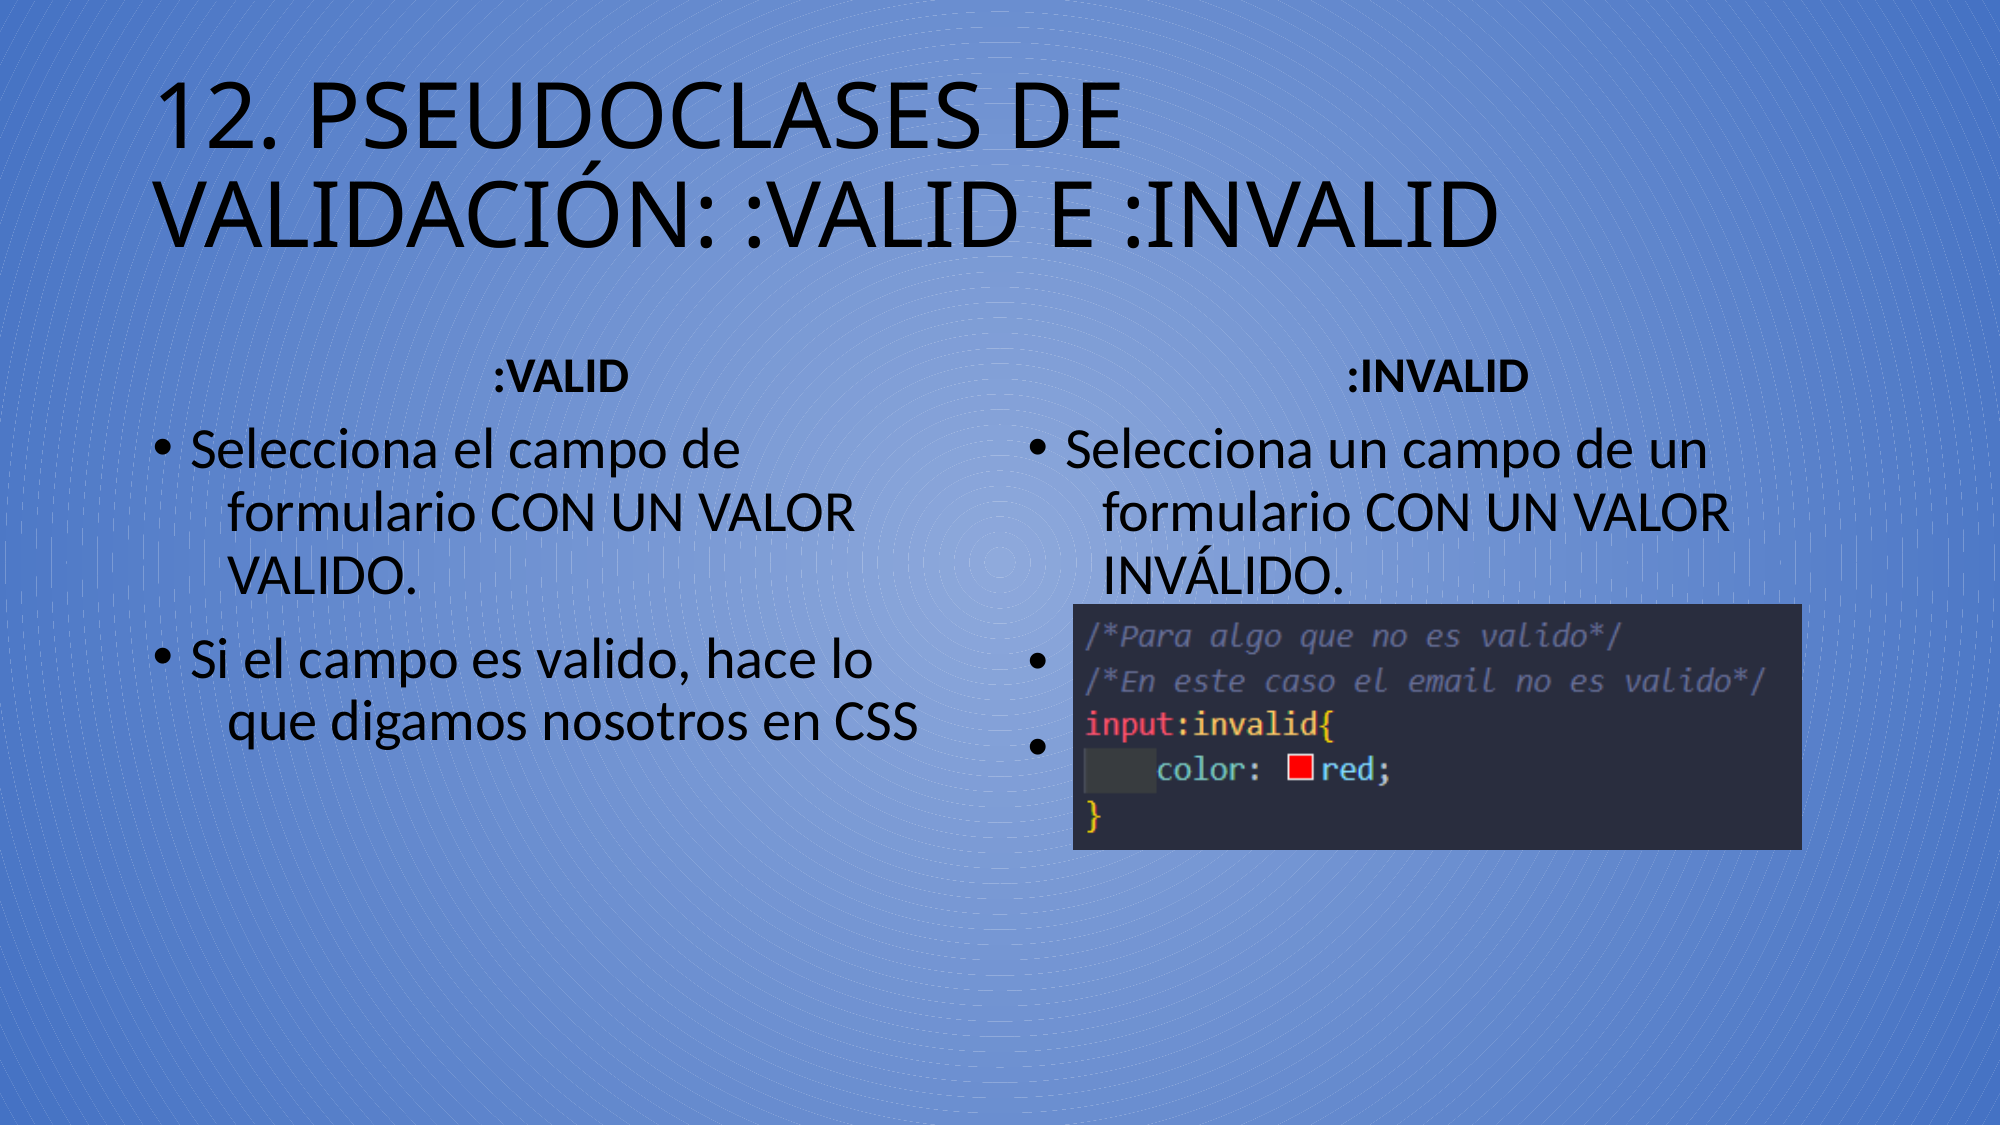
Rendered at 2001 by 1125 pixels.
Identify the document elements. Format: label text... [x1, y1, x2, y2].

list Selecciona el campo de formulario CON UN VALOR VALIDO. Si el campo es valido, hace lo que digamos nosotros en CSS [137, 410, 984, 1016]
list :INVALID [1012, 275, 1863, 410]
list Selecciona un campo de un formulario CON UN VALOR INVÁLIDO. [1012, 410, 1863, 1016]
title 12. PSEUDOCLASES DE VALIDACIÓN: :VALID E :INVALID [137, 59, 1863, 278]
list :VALID [137, 275, 984, 410]
picture [1073, 604, 1802, 850]
